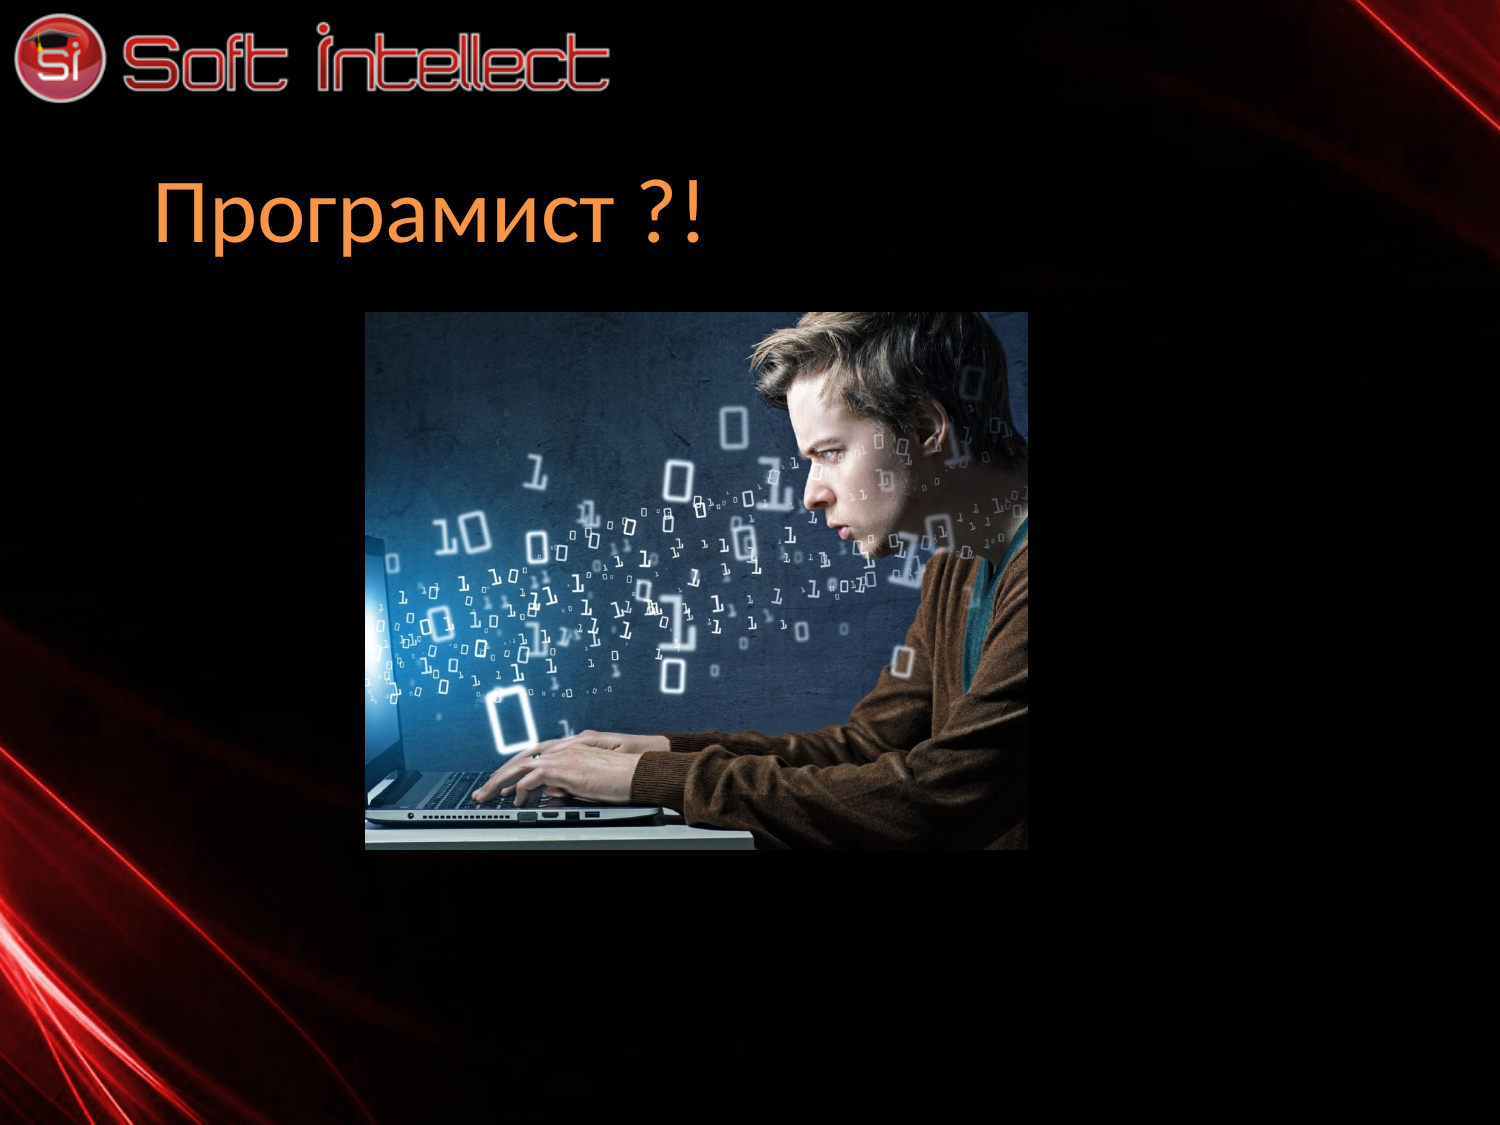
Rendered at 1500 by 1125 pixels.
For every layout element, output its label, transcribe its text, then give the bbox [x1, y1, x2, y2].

picture [0, 0, 1500, 1125]
text_box Програмист ?! [137, 112, 1488, 300]
